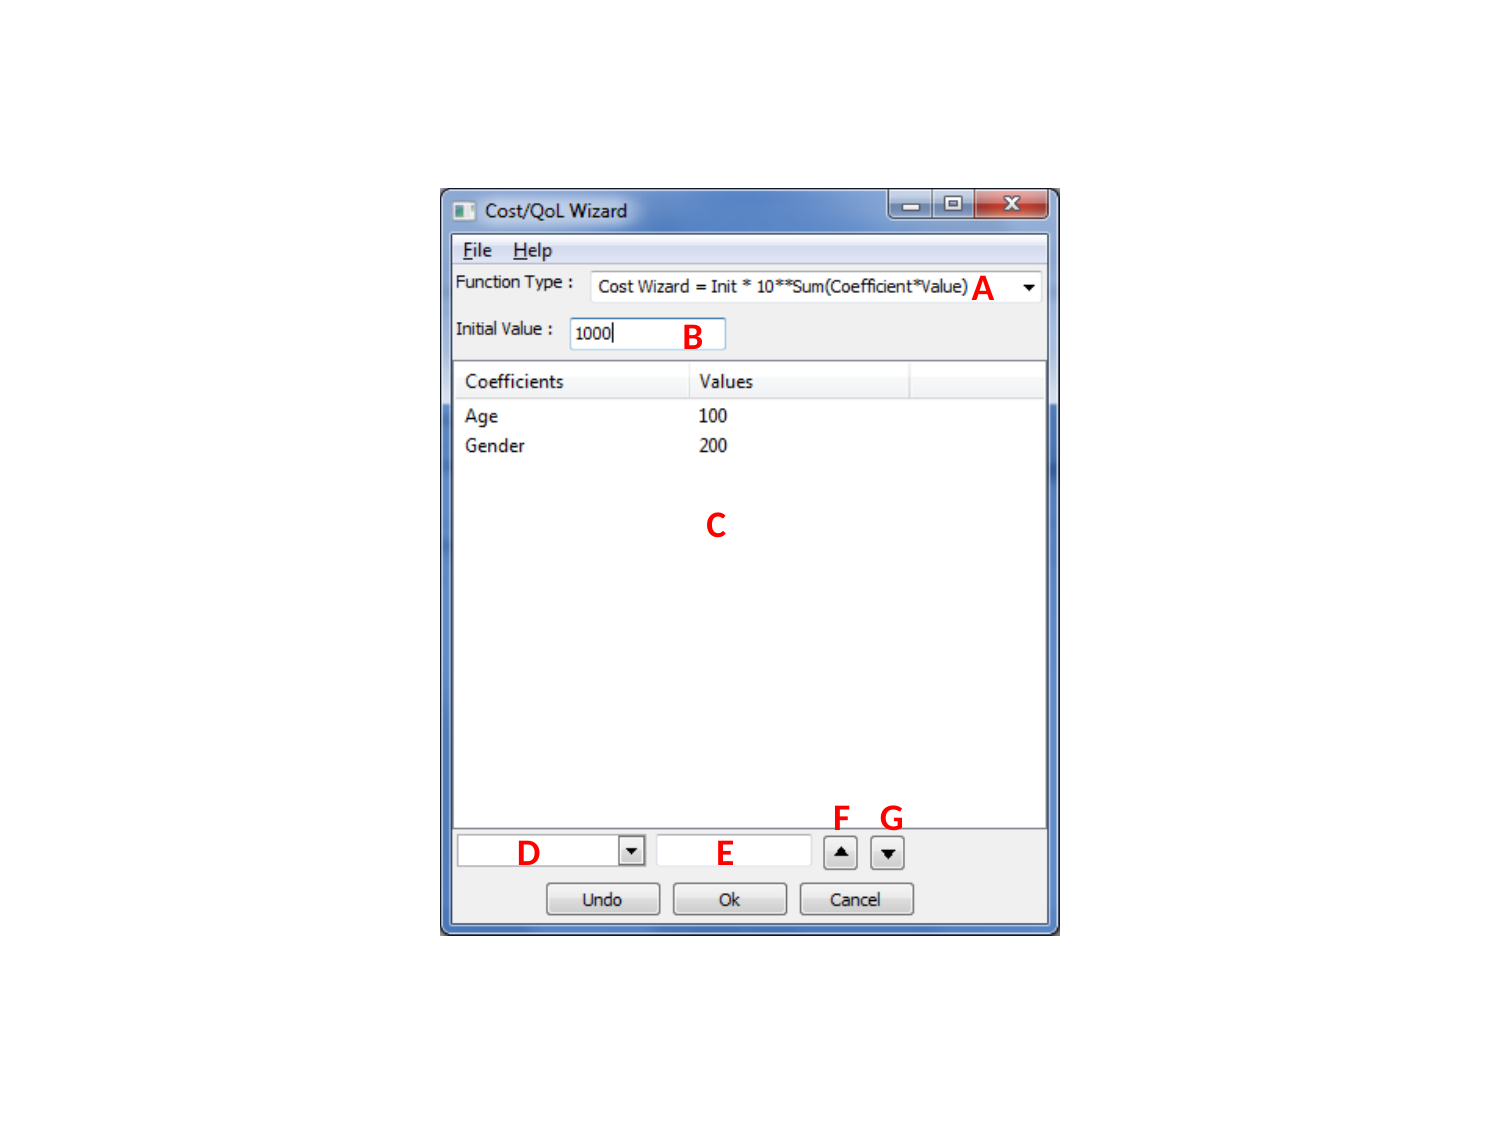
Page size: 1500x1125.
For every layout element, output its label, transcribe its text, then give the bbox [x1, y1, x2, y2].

text_box E [701, 820, 750, 881]
text_box G [865, 785, 920, 846]
text_box D [501, 820, 557, 881]
text_box A [956, 255, 1010, 317]
text_box C [691, 492, 742, 553]
text_box F [818, 785, 865, 846]
picture [440, 189, 1060, 936]
text_box B [667, 304, 721, 366]
